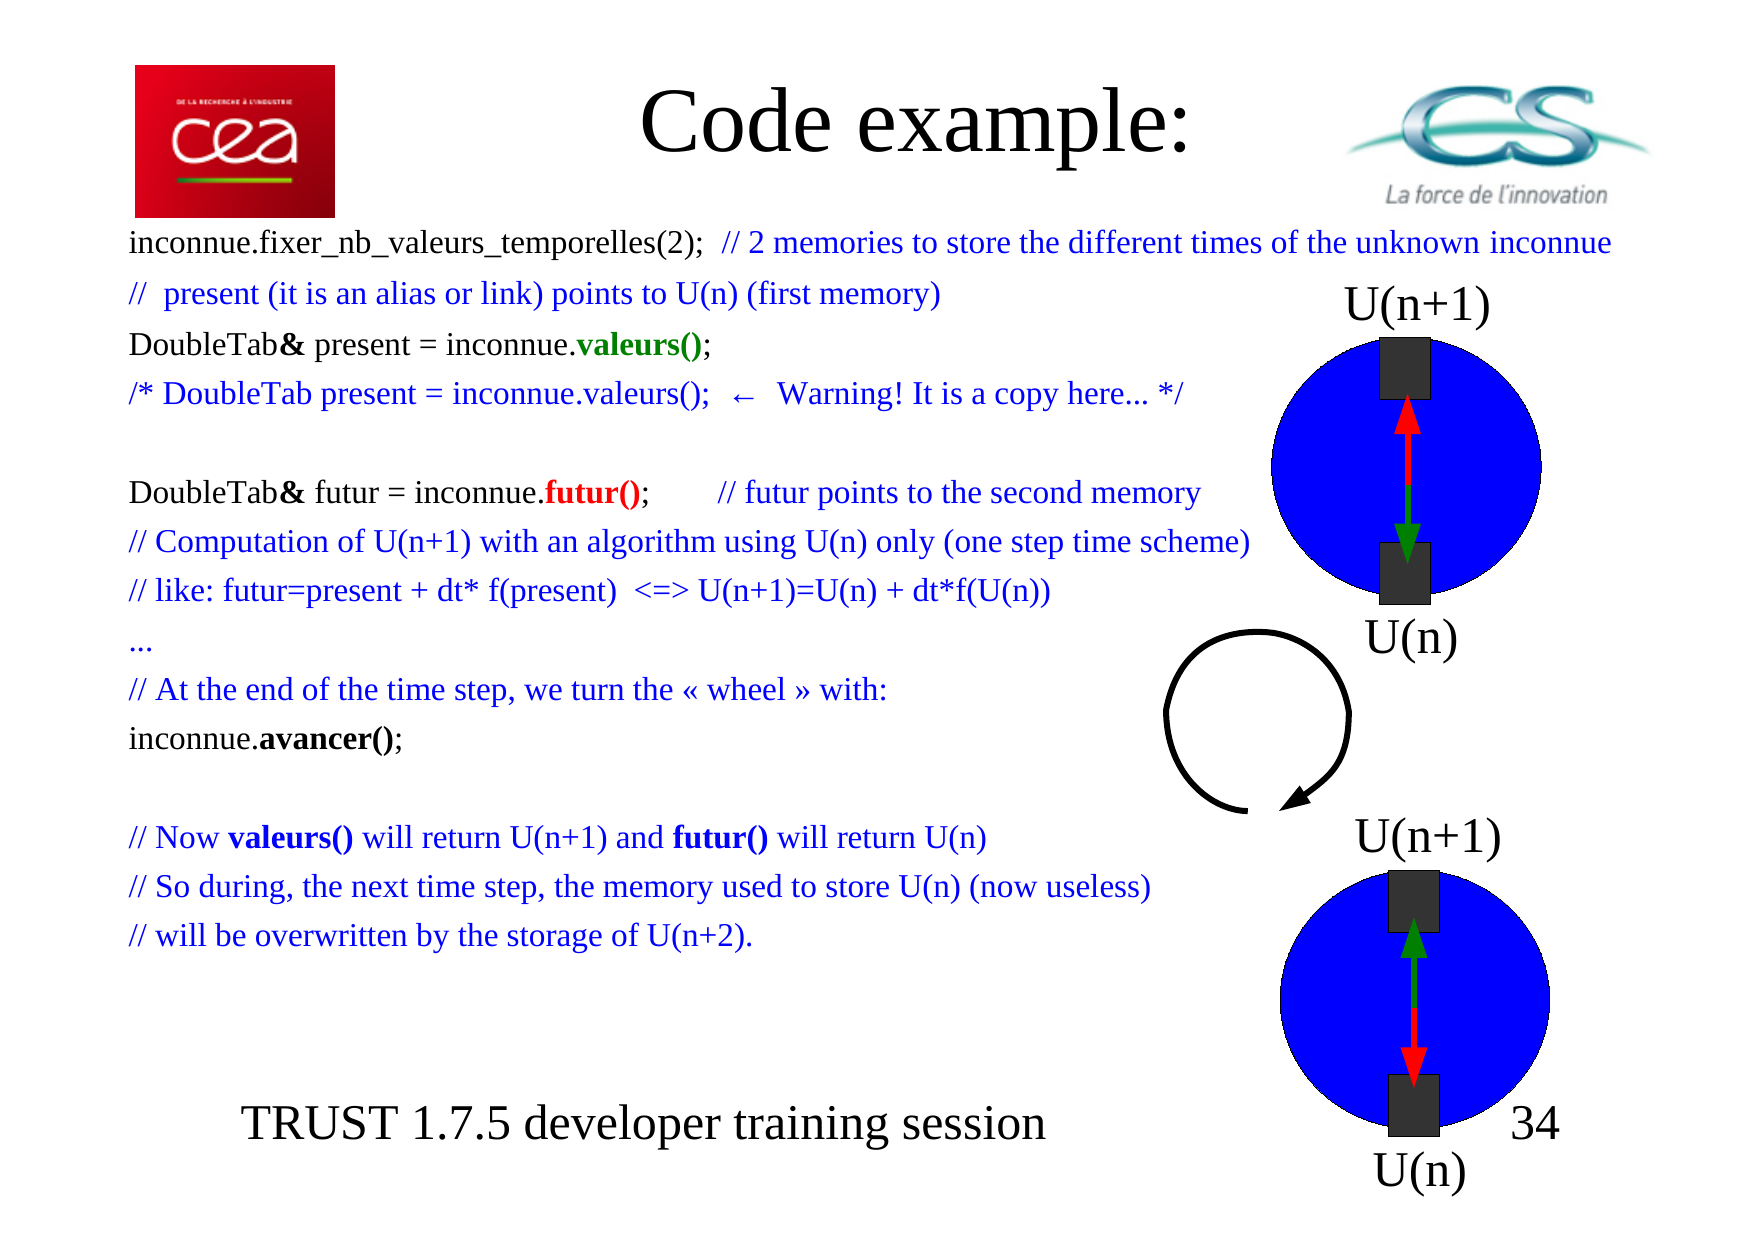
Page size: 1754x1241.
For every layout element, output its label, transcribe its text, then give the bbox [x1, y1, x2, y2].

picture [135, 65, 224, 161]
text_box [1271, 338, 1542, 596]
title Code example: [224, 51, 1609, 161]
text_box U(n+1) [1339, 795, 1538, 871]
text_box [1280, 871, 1550, 1128]
text_box U(n+1) [1328, 262, 1527, 338]
list inconnue.fixer_nb_valeurs_temporelles(2); // 2 memories to store the different times of the unknown inconnue // present (it is an alias or link) points to U(n) (first memory) DoubleTab& present = inconnue.valeurs(); /* DoubleTab present = inconnue.valeurs(); ← Warning! It is a copy here... */ DoubleTab& futur = inconnue.futur(); // futur points to the second memory // Computation of U(n+1) with an algorithm using U(n) only (one step time scheme) // like: futur=present + dt* f(present) <=> U(n+1)=U(n) + dt*f(U(n)) ... // At the end of the time step, we turn the « wheel » with: inconnue.avancer(); // Now valeurs() will return U(n+1) and futur() will return U(n) // So during, the next time step, the memory used to store U(n) (now useless) // will be overwritten by the storage of U(n+2). [112, 161, 1671, 973]
text_box U(n) [1349, 596, 1502, 671]
text_box U(n) [1357, 1128, 1510, 1204]
picture [1609, 73, 1662, 161]
